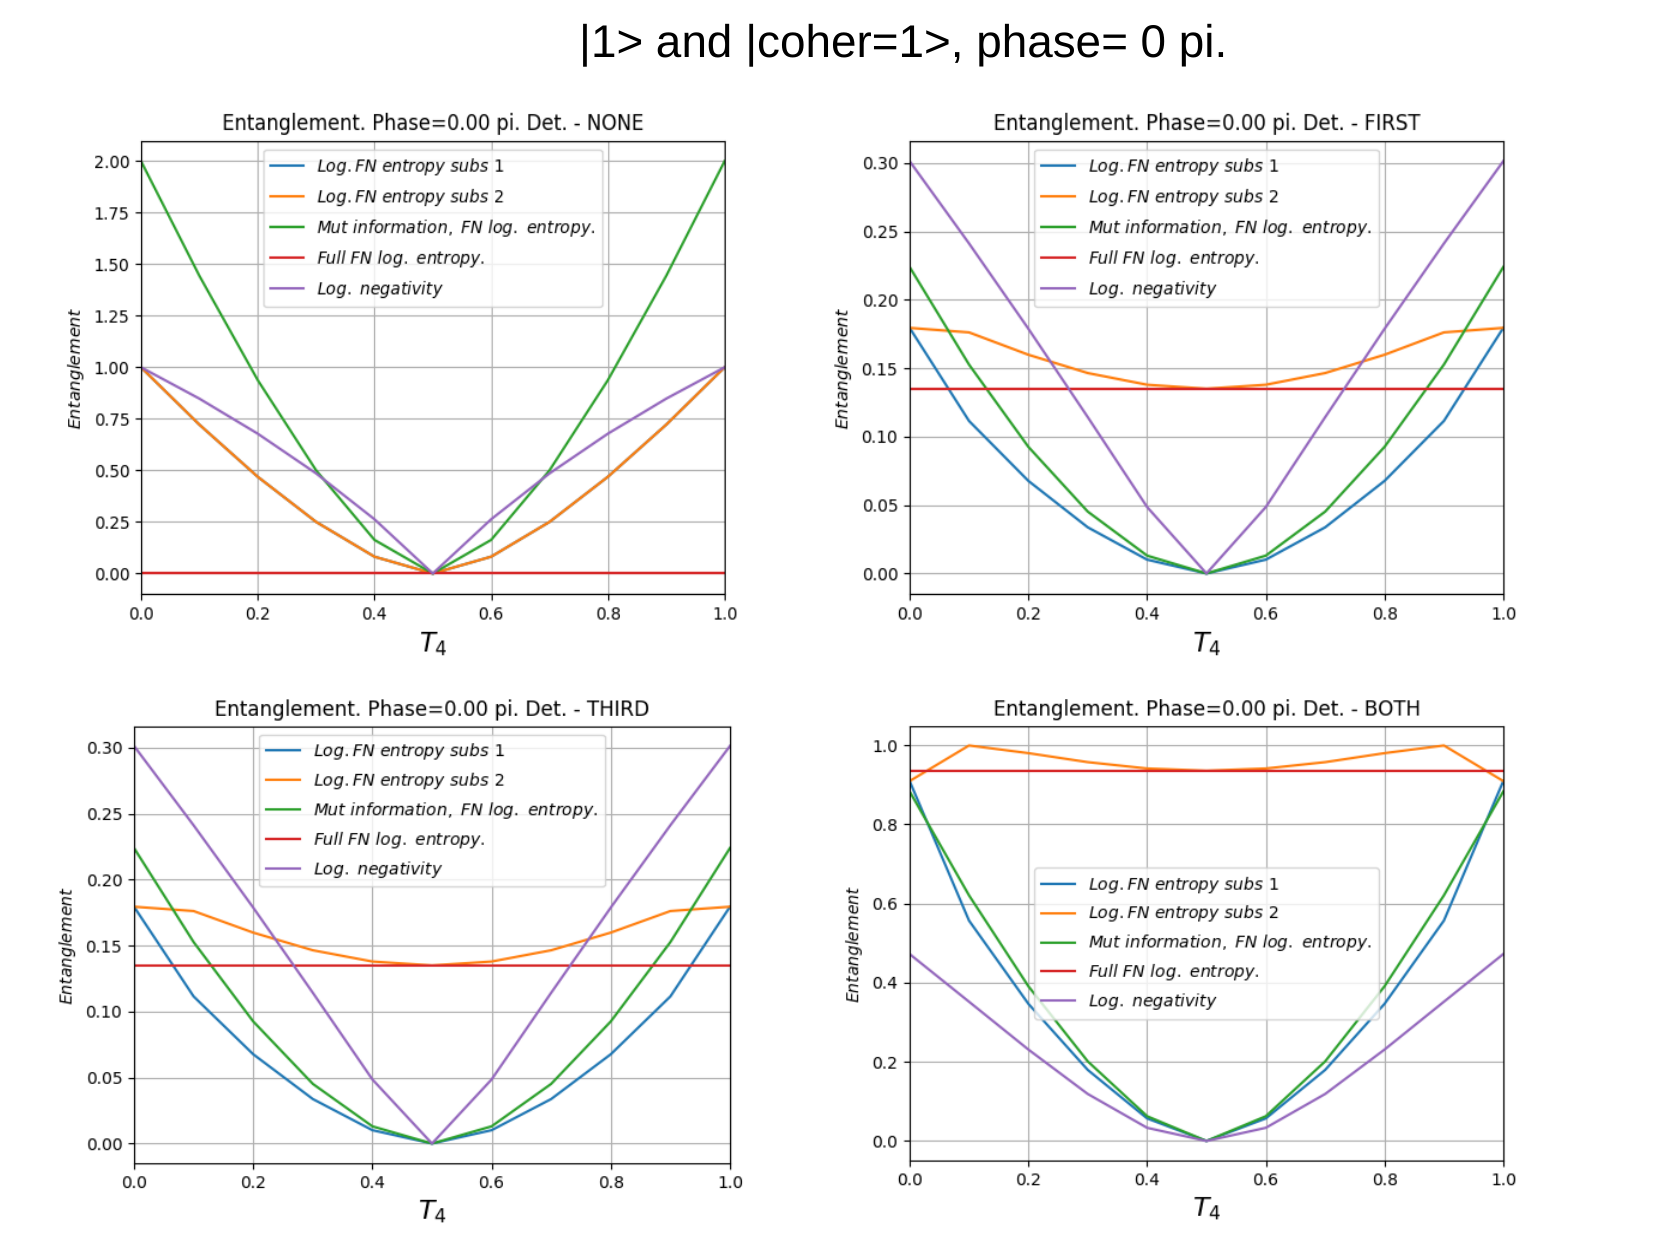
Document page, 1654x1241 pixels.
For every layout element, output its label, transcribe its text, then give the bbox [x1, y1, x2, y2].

picture [814, 70, 1580, 1223]
title |1> and |coher=1>, phase= 0 pi. [555, 0, 1252, 83]
picture [38, 70, 807, 1226]
